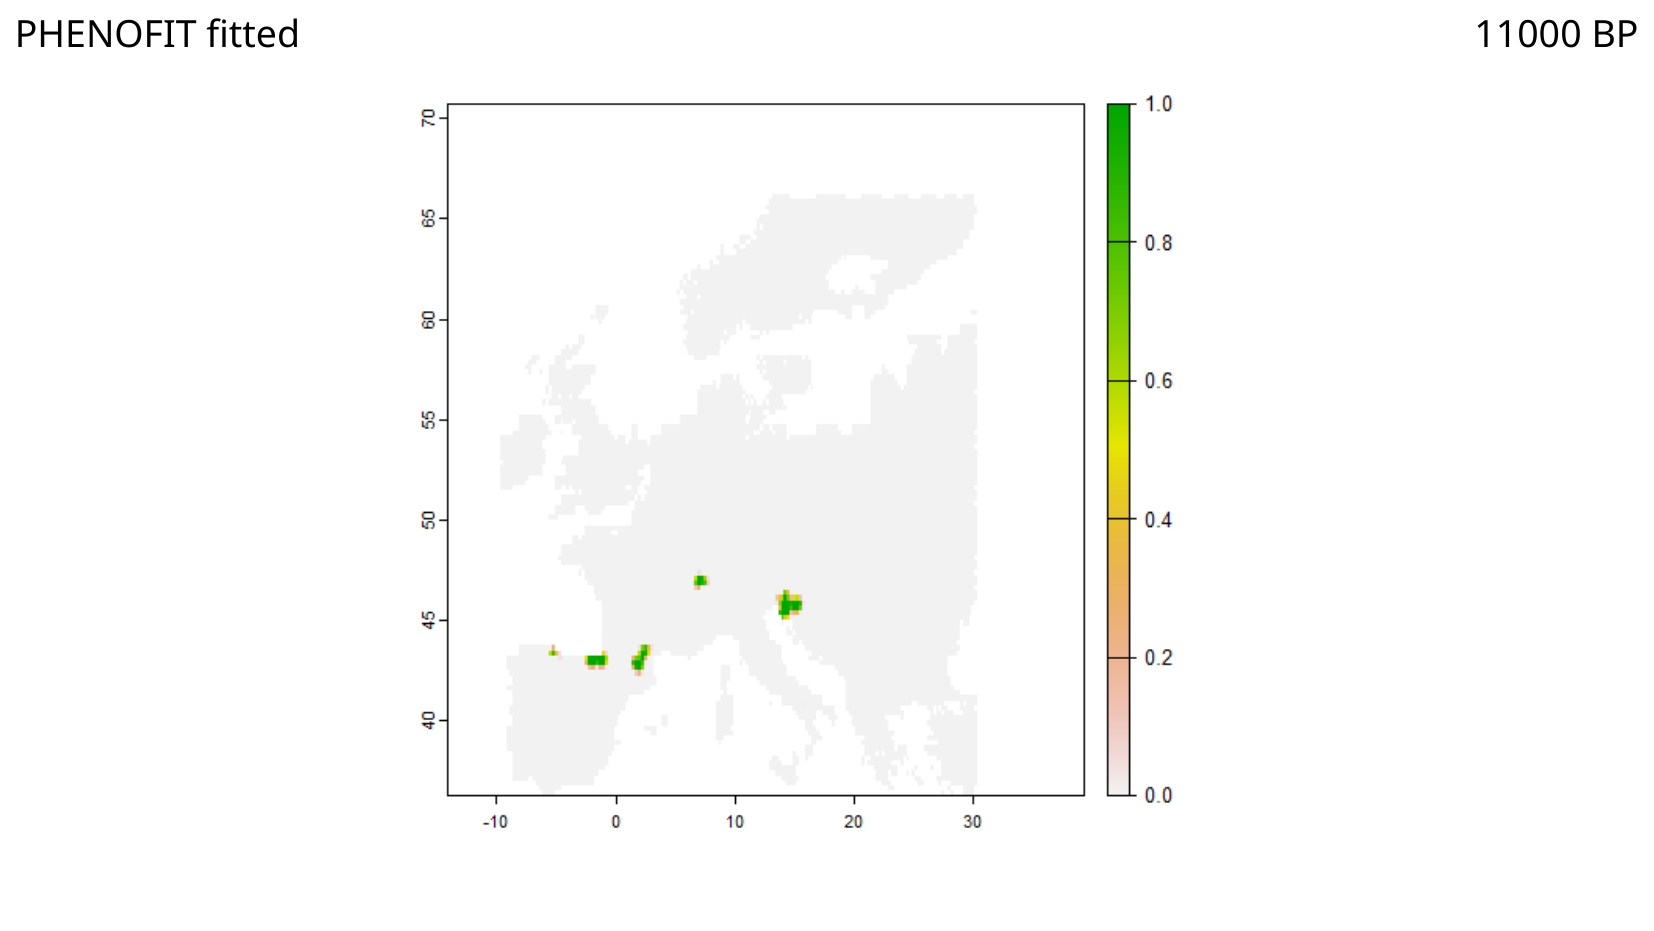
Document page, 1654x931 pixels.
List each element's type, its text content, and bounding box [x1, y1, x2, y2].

text_box 11000 BP [826, 0, 1654, 66]
picture [355, 41, 1298, 889]
text_box PHENOFIT fitted [0, 0, 826, 66]
